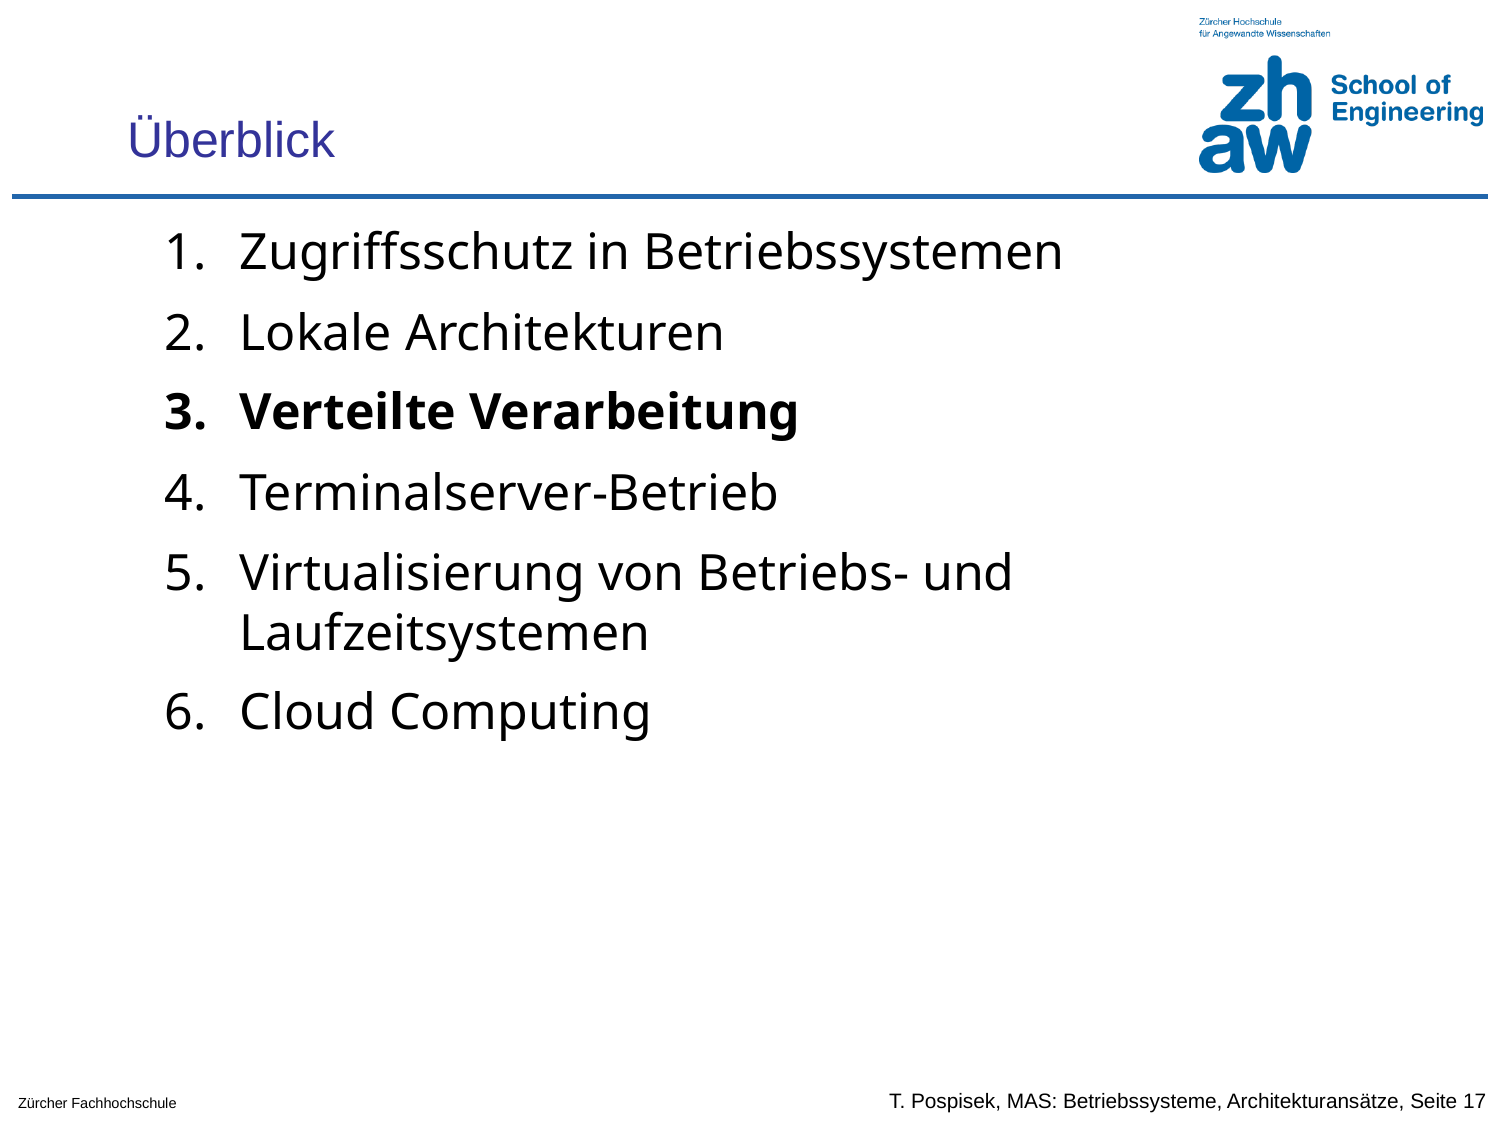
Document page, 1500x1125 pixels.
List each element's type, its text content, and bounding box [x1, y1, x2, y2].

title Überblick [112, 50, 1391, 175]
picture [1199, 18, 1483, 173]
text_box Zugriffsschutz in Betriebssystemen Lokale Architekturen Verteilte Verarbeitung Terminalserver-Betrieb Virtualisierung von Betriebs- und Laufzeitsystemen Cloud Computing [150, 212, 1388, 988]
